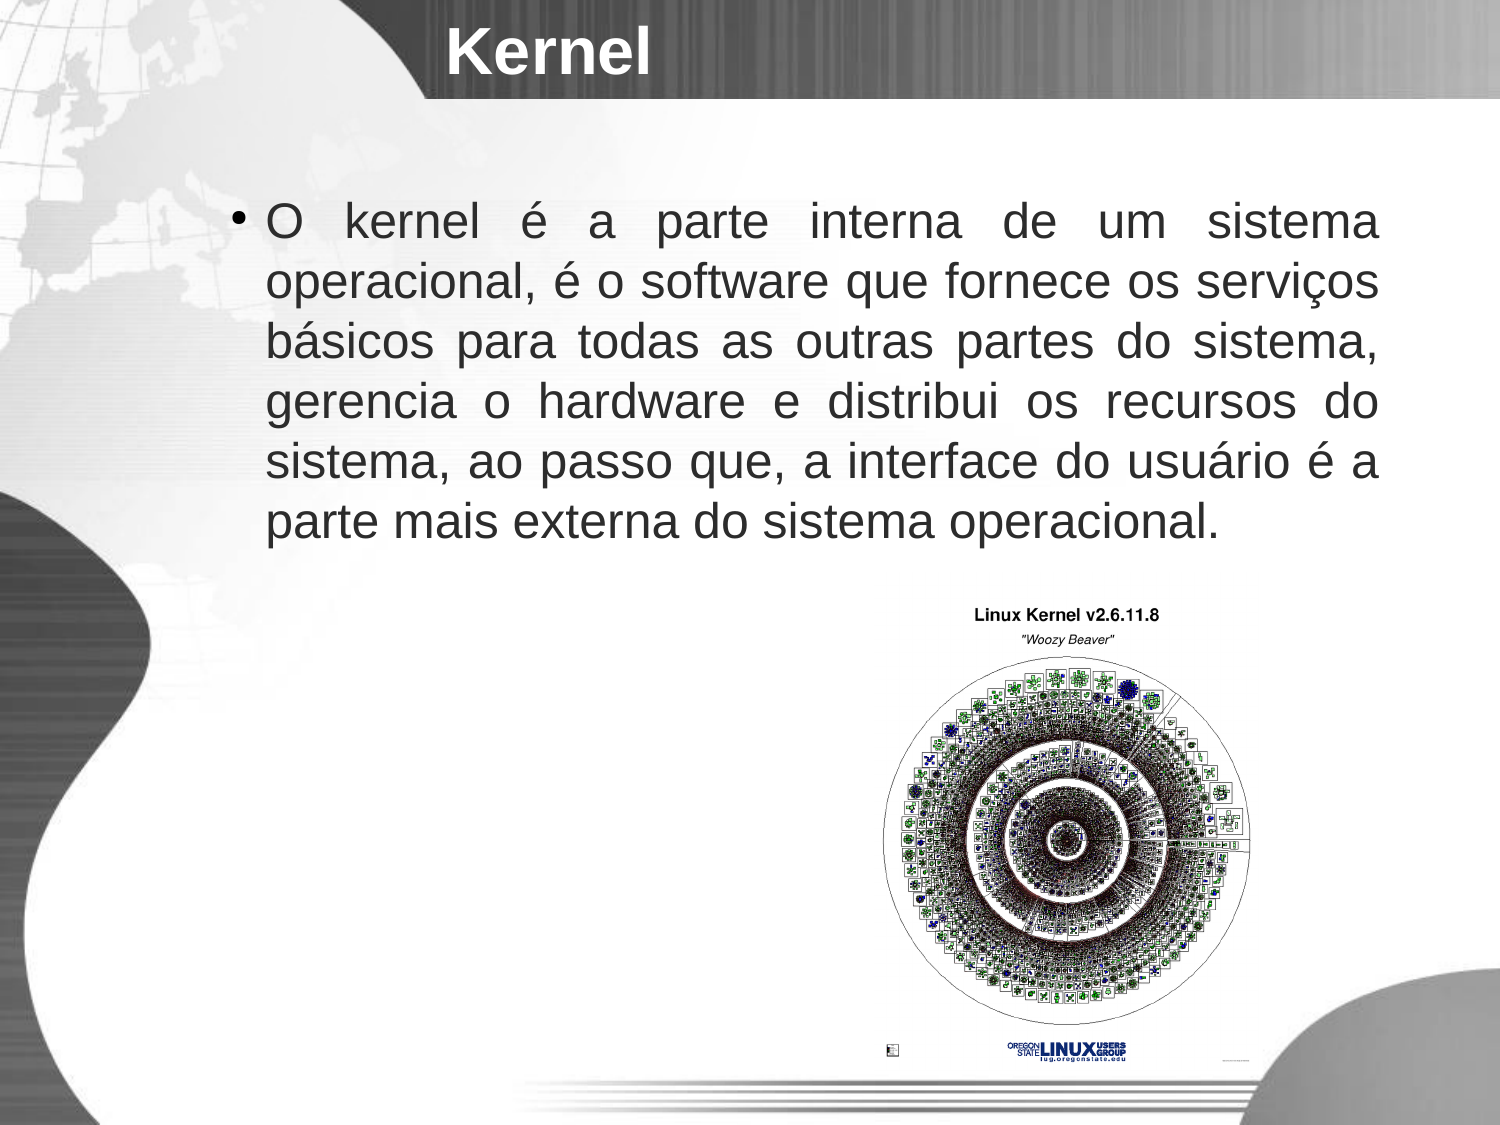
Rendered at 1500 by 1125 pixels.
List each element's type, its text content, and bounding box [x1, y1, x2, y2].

list O kernel é a parte interna de um sistema operacional, é o software que fornece os serviços básicos para todas as outras partes do sistema, gerencia o hardware e distribui os recursos do sistema, ao passo que, a interface do usuário é a parte mais externa do sistema operacional. [159, 181, 1468, 573]
title Kernel [430, 0, 1489, 97]
picture [0, 0, 1500, 1125]
